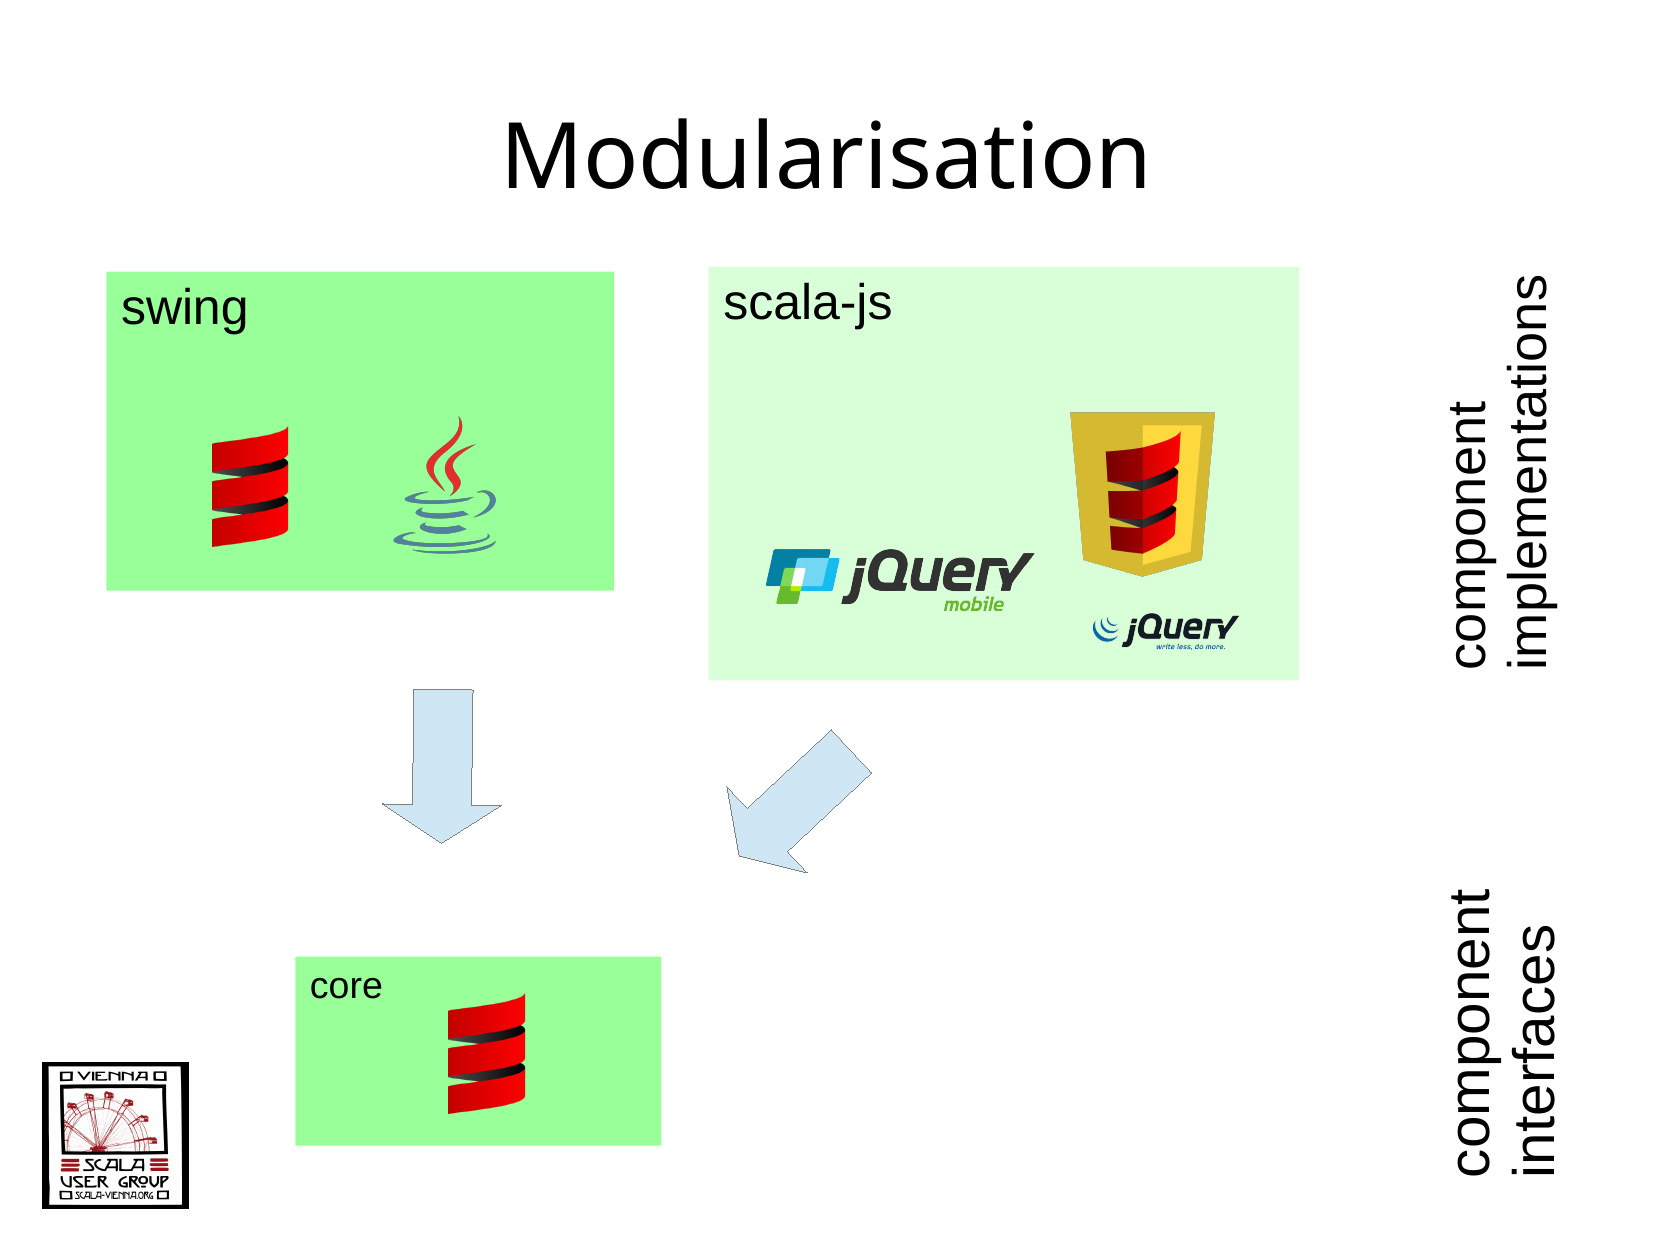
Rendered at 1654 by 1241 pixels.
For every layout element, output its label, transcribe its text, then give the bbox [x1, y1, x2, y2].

title Modularisation [82, 49, 1571, 257]
picture [212, 425, 289, 547]
picture [1089, 609, 1243, 654]
picture [42, 1062, 189, 1209]
picture [448, 992, 526, 1114]
text_box scala-js [708, 266, 1300, 681]
text_box component implementations [1429, 106, 1566, 686]
picture [389, 413, 501, 556]
text_box core [295, 956, 662, 1146]
picture [729, 408, 1229, 657]
text_box [382, 689, 502, 844]
text_box [726, 729, 872, 873]
text_box swing [106, 271, 615, 591]
text_box component interfaces [1429, 767, 1574, 1193]
